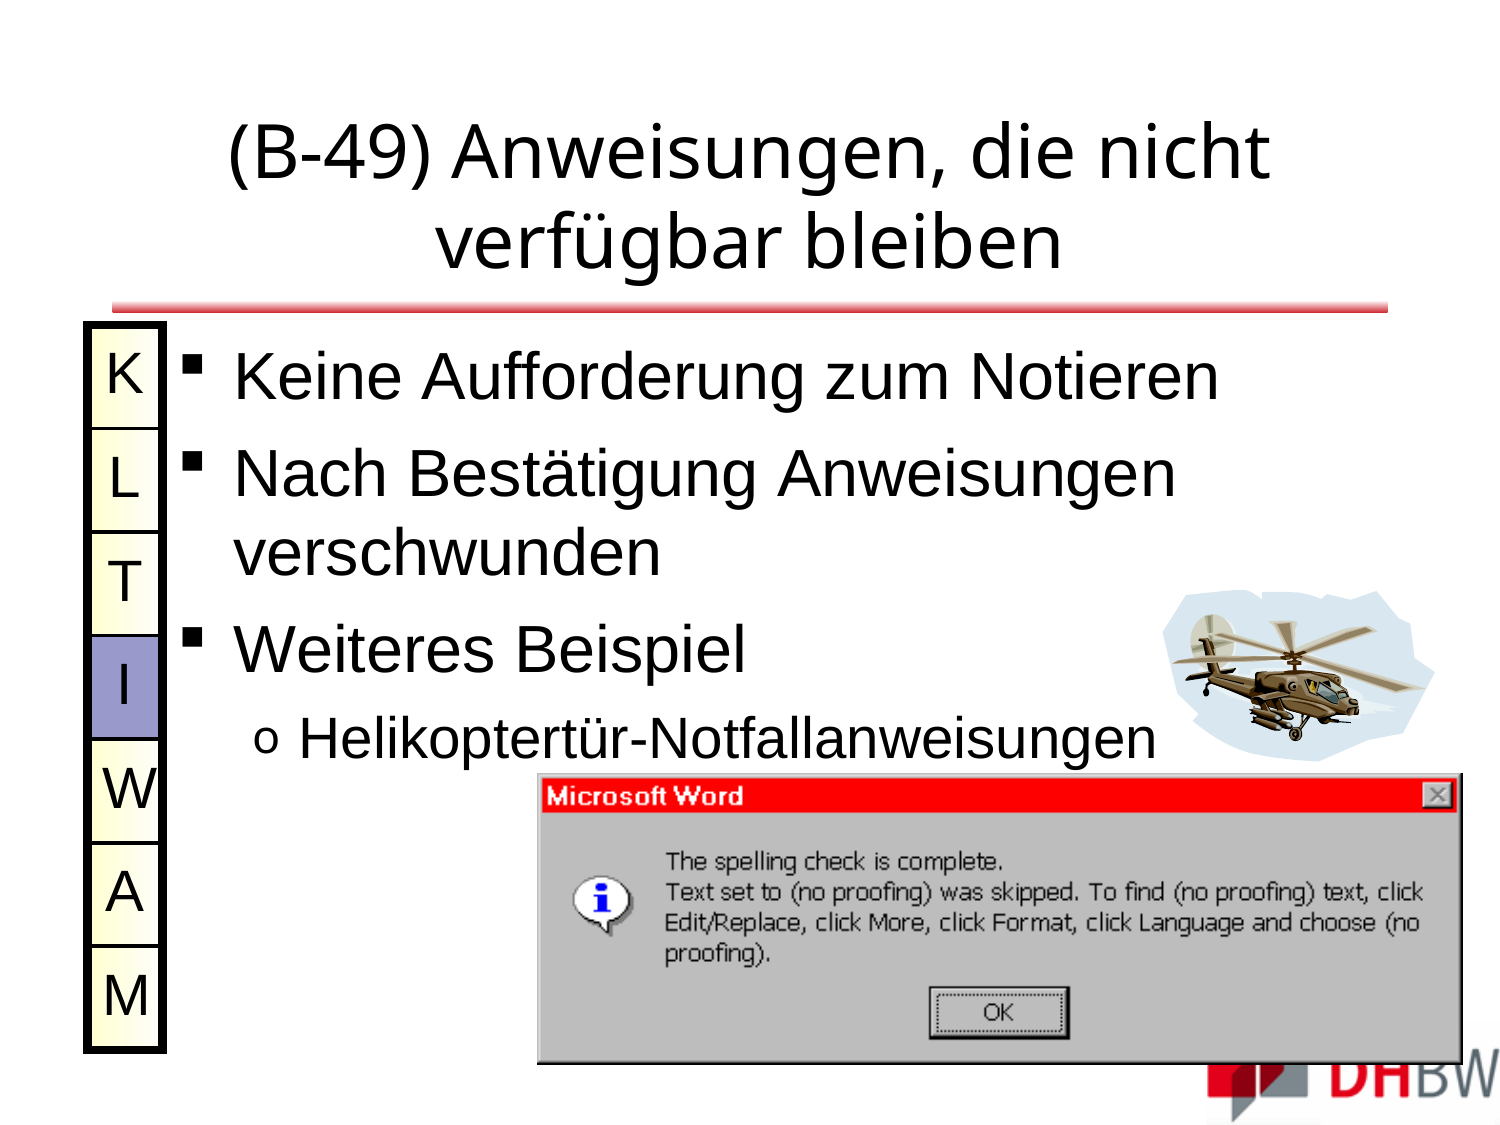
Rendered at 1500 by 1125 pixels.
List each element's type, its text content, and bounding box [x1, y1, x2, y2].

table_cell L [92, 430, 158, 530]
title (B-49) Anweisungen, die nicht verfügbar bleiben [112, 96, 1388, 292]
picture [537, 773, 1500, 1125]
table_cell I [92, 637, 158, 737]
table_cell W [92, 741, 158, 841]
table_cell T [92, 534, 158, 634]
table_cell A [92, 845, 158, 944]
list Keine Aufforderung zum Notieren Nach Bestätigung Anweisungen verschwunden Weiteres Beispiel Helikoptertür-Notfallanweisungen [167, 324, 1250, 788]
picture [1162, 587, 1438, 764]
table_cell M [92, 948, 158, 1046]
table_header K [92, 329, 158, 427]
